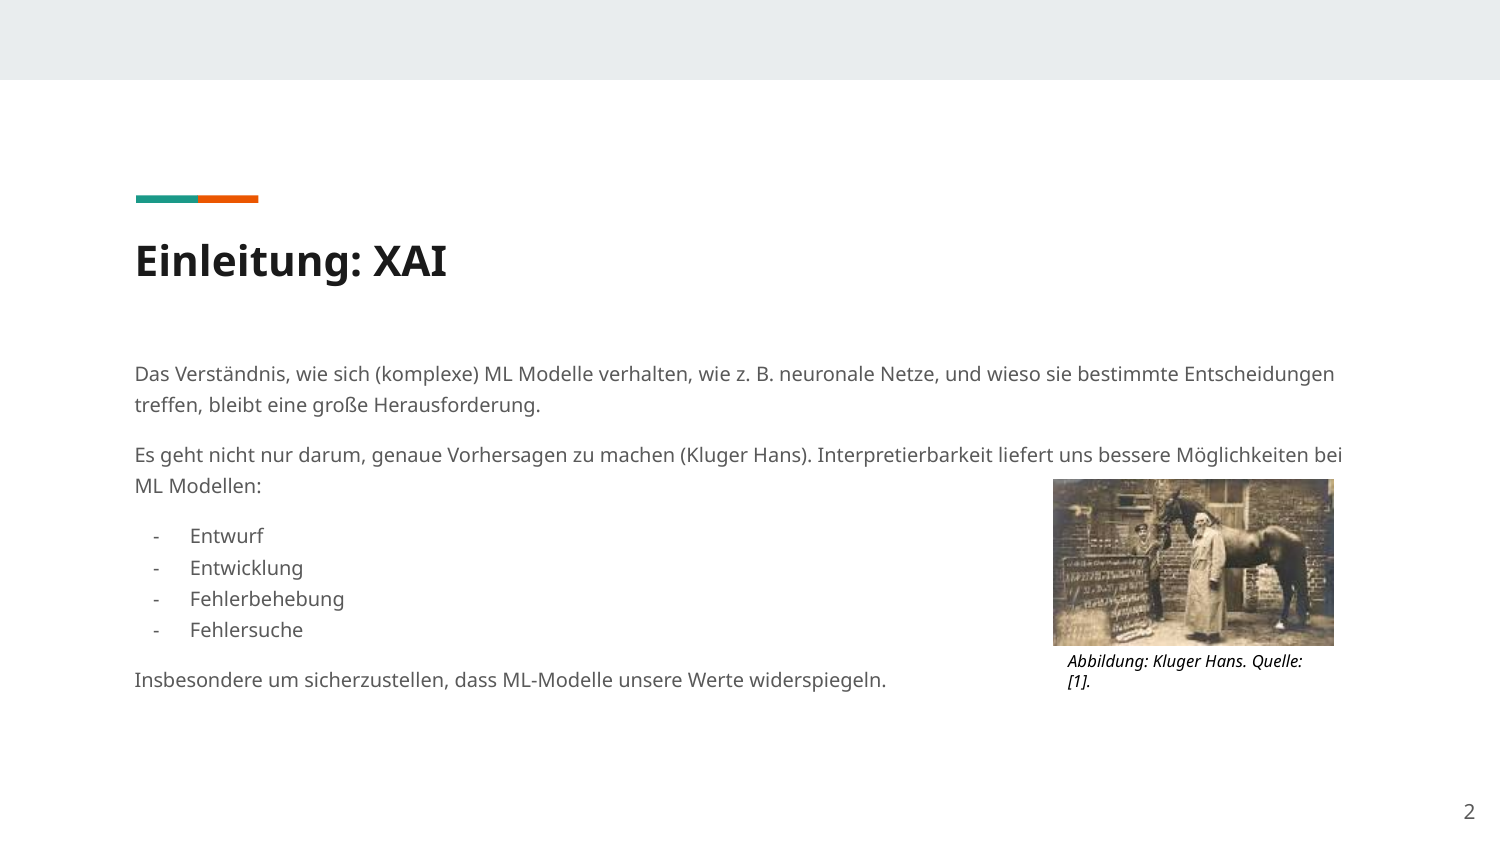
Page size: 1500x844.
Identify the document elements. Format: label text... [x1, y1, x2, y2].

picture [1053, 479, 1334, 636]
text_box Abbildung: Kluger Hans. Quelle: [1]. [1053, 636, 1345, 707]
slide_number <number> [1400, 779, 1491, 844]
title Einleitung: XAI [119, 216, 1381, 305]
list Das Verständnis, wie sich (komplexe) ML Modelle verhalten, wie z. B. neuronale Netze, und wieso sie bestimmte Entscheidungen treffen, bleibt eine große Herausforderung. Es geht nicht nur darum, genaue Vorhersagen zu machen (Kluger Hans). Interpretierbarkeit liefert uns bessere Möglichkeiten bei ML Modellen: Entwurf Entwicklung Fehlerbehebung Fehlersuche Insbesondere um sicherzustellen, dass ML-Modelle unsere Werte widerspiegeln. [119, 341, 1381, 712]
